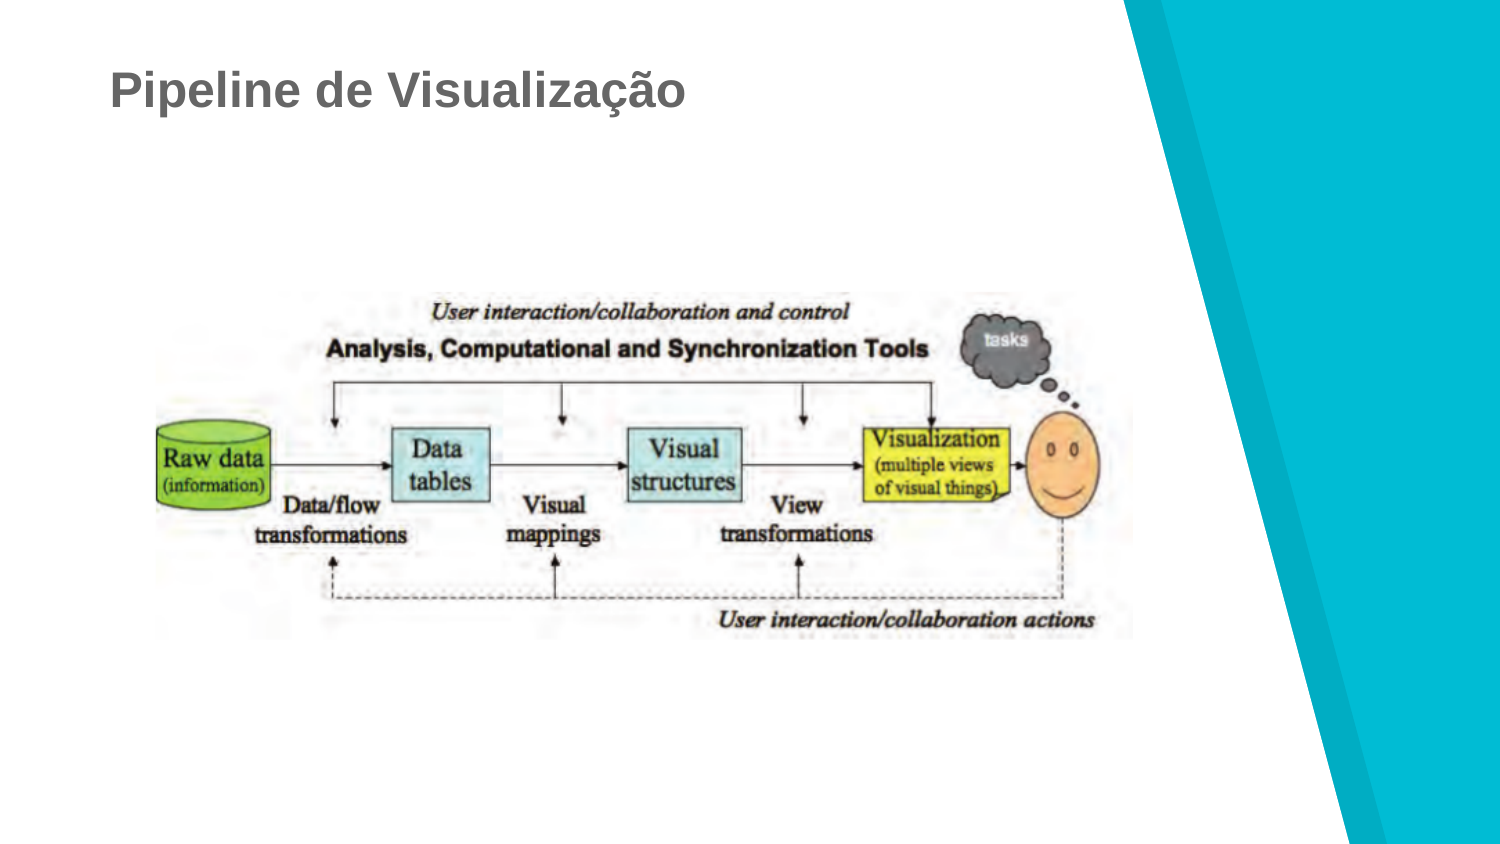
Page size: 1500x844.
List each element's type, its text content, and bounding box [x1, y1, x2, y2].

subtitle Pipeline de Visualização [94, 42, 1394, 119]
picture [141, 259, 1133, 651]
list [102, 94, 1453, 780]
